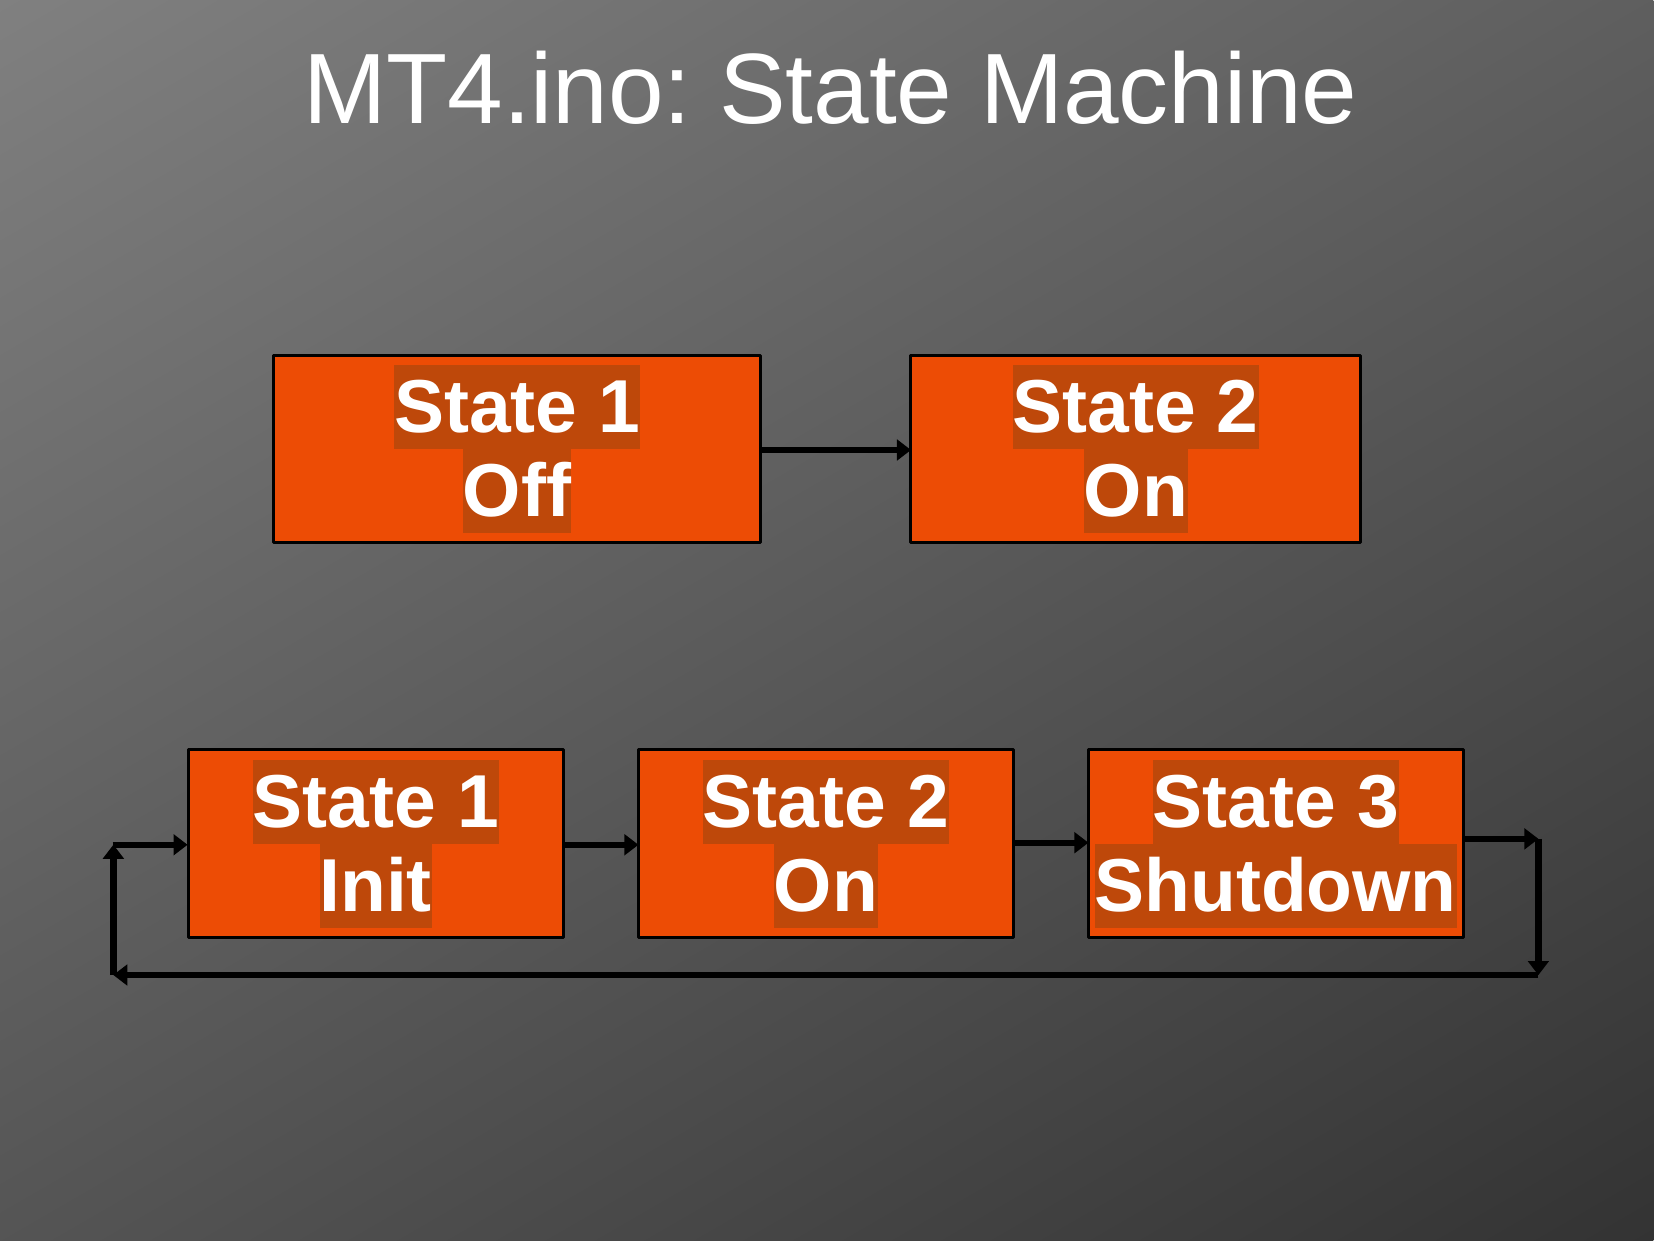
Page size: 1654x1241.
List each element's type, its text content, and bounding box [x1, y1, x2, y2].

text_box State 2 On [638, 749, 1014, 938]
title MT4.ino: State Machine [86, 27, 1576, 151]
text_box State 1 Off [273, 355, 761, 543]
text_box State 3 Shutdown [1088, 749, 1464, 938]
text_box State 2 On [910, 355, 1361, 543]
text_box State 1 Init [188, 749, 564, 938]
